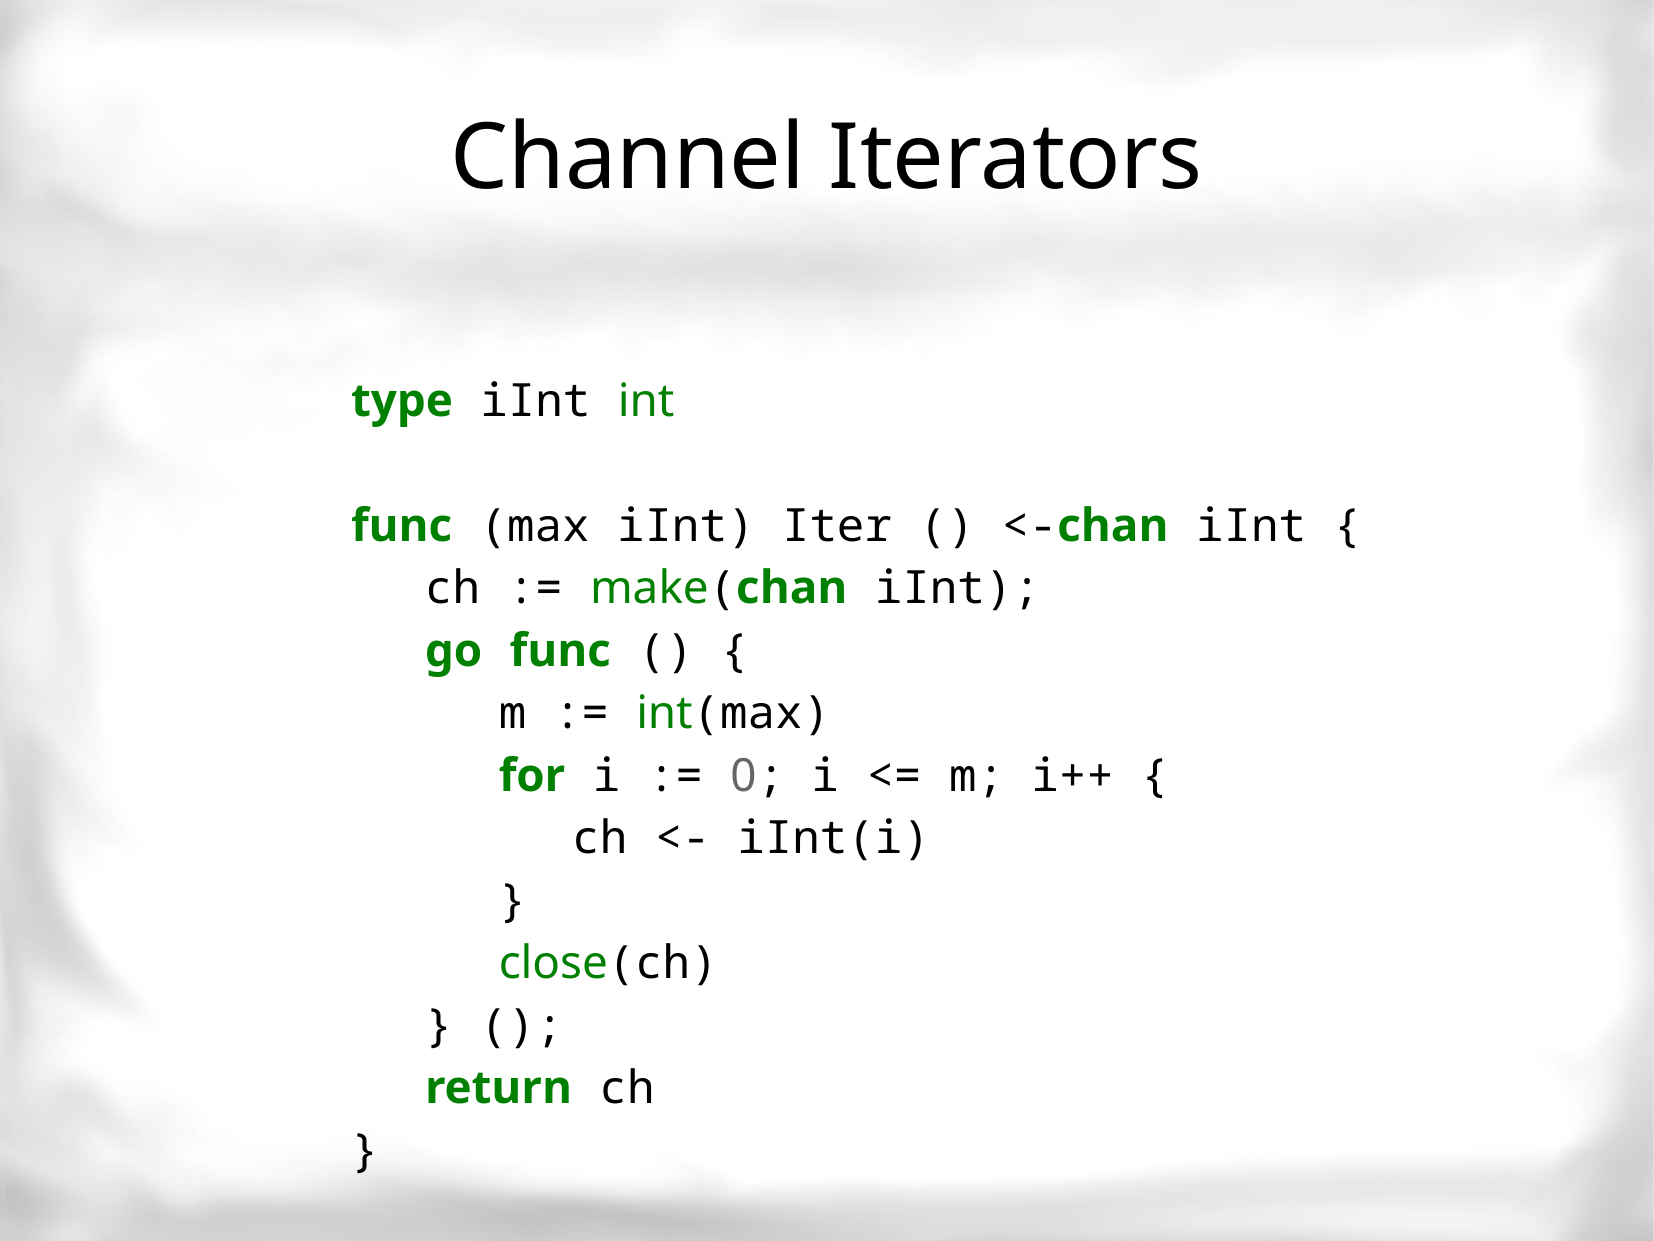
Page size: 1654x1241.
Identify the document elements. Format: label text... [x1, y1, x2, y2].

text_box type iInt int func (max iInt) Iter () <-chan iInt { ch := make(chan iInt); go func () { m := int(max) for i := 0; i <= m; i++ { ch <- iInt(i) } close(ch) } (); return ch } [336, 297, 1411, 1016]
picture [0, 0, 1654, 1241]
title Channel Iterators [82, 49, 1571, 257]
